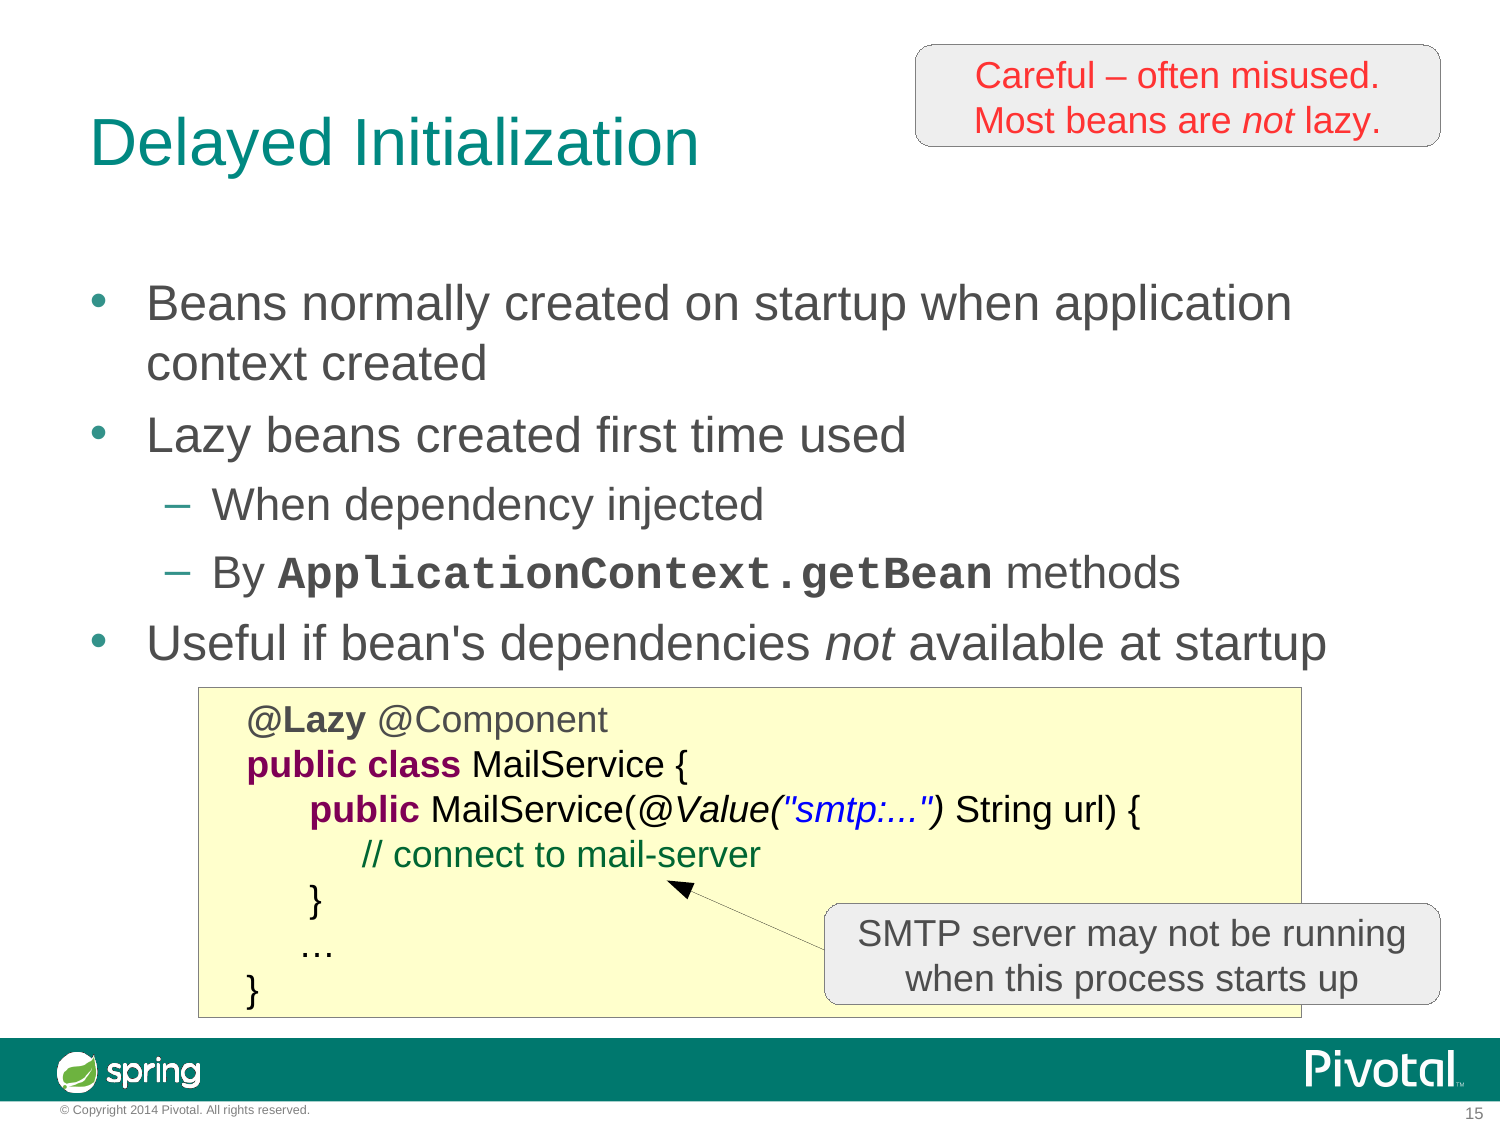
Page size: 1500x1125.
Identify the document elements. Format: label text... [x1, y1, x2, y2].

picture [1306, 1050, 1464, 1087]
picture [32, 1041, 210, 1103]
list Beans normally created on startup when application context created Lazy beans created first time used When dependency injected By ApplicationContext.getBean methods Useful if bean's dependencies not available at startup [75, 262, 1426, 1005]
text_box Careful – often misused. Most beans are not lazy. [915, 44, 1441, 147]
text_box @Lazy @Component public class MailService { public MailService(@Value("smtp:...") String url) { // connect to mail-server } … } [198, 687, 1302, 1018]
title Delayed Initialization [75, 45, 1426, 233]
text_box SMTP server may not be running when this process starts up [824, 903, 1441, 1005]
